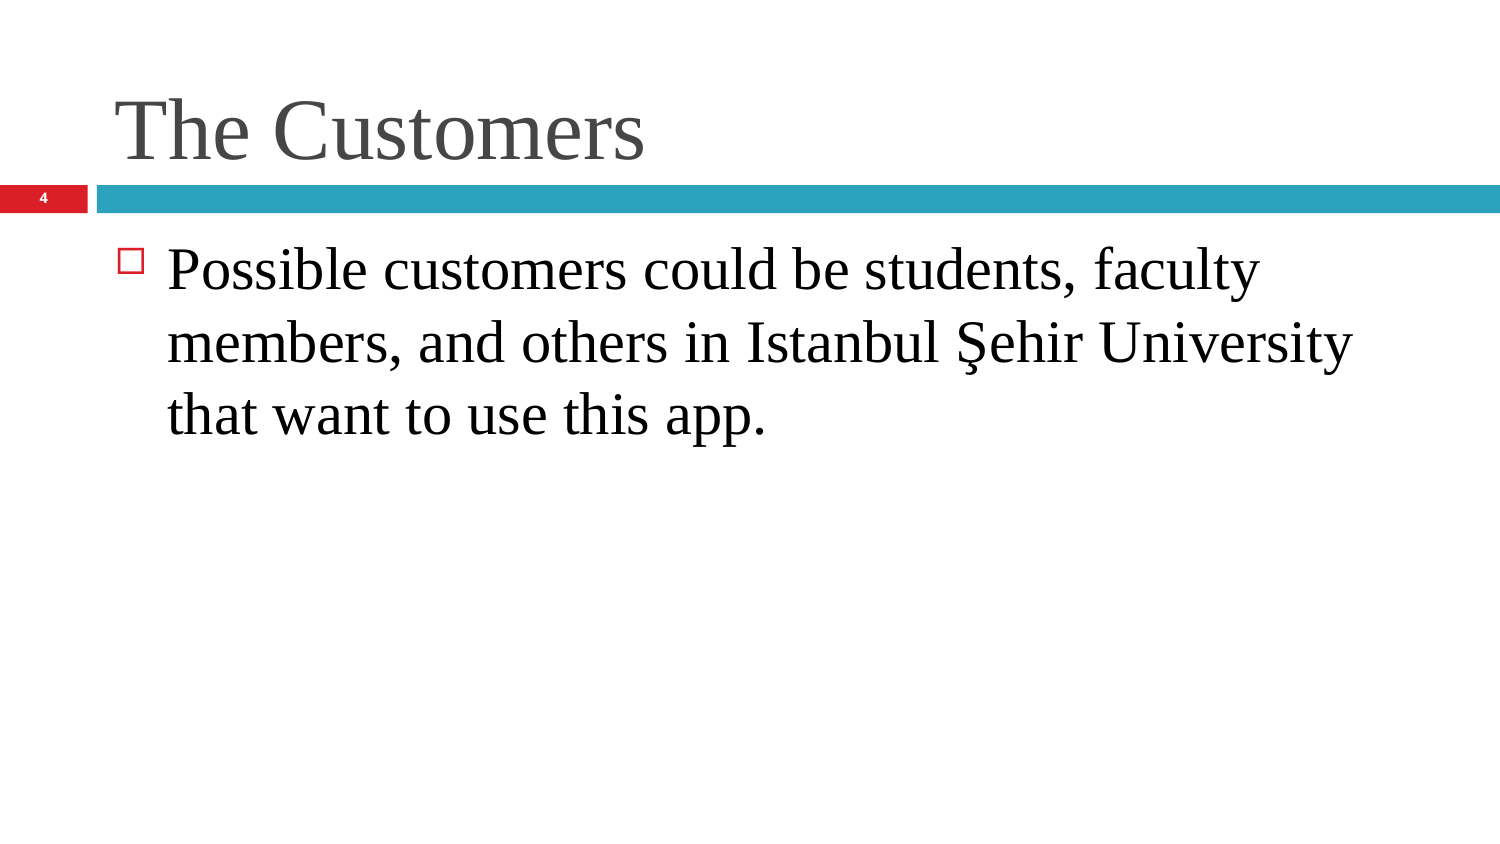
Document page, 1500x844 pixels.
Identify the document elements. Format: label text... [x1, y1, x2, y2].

title The Customers [99, 19, 1438, 185]
text_box <number> [0, 184, 88, 215]
list Possible customers could be students, faculty members, and others in Istanbul Şehir University that want to use this app. [99, 221, 1438, 760]
